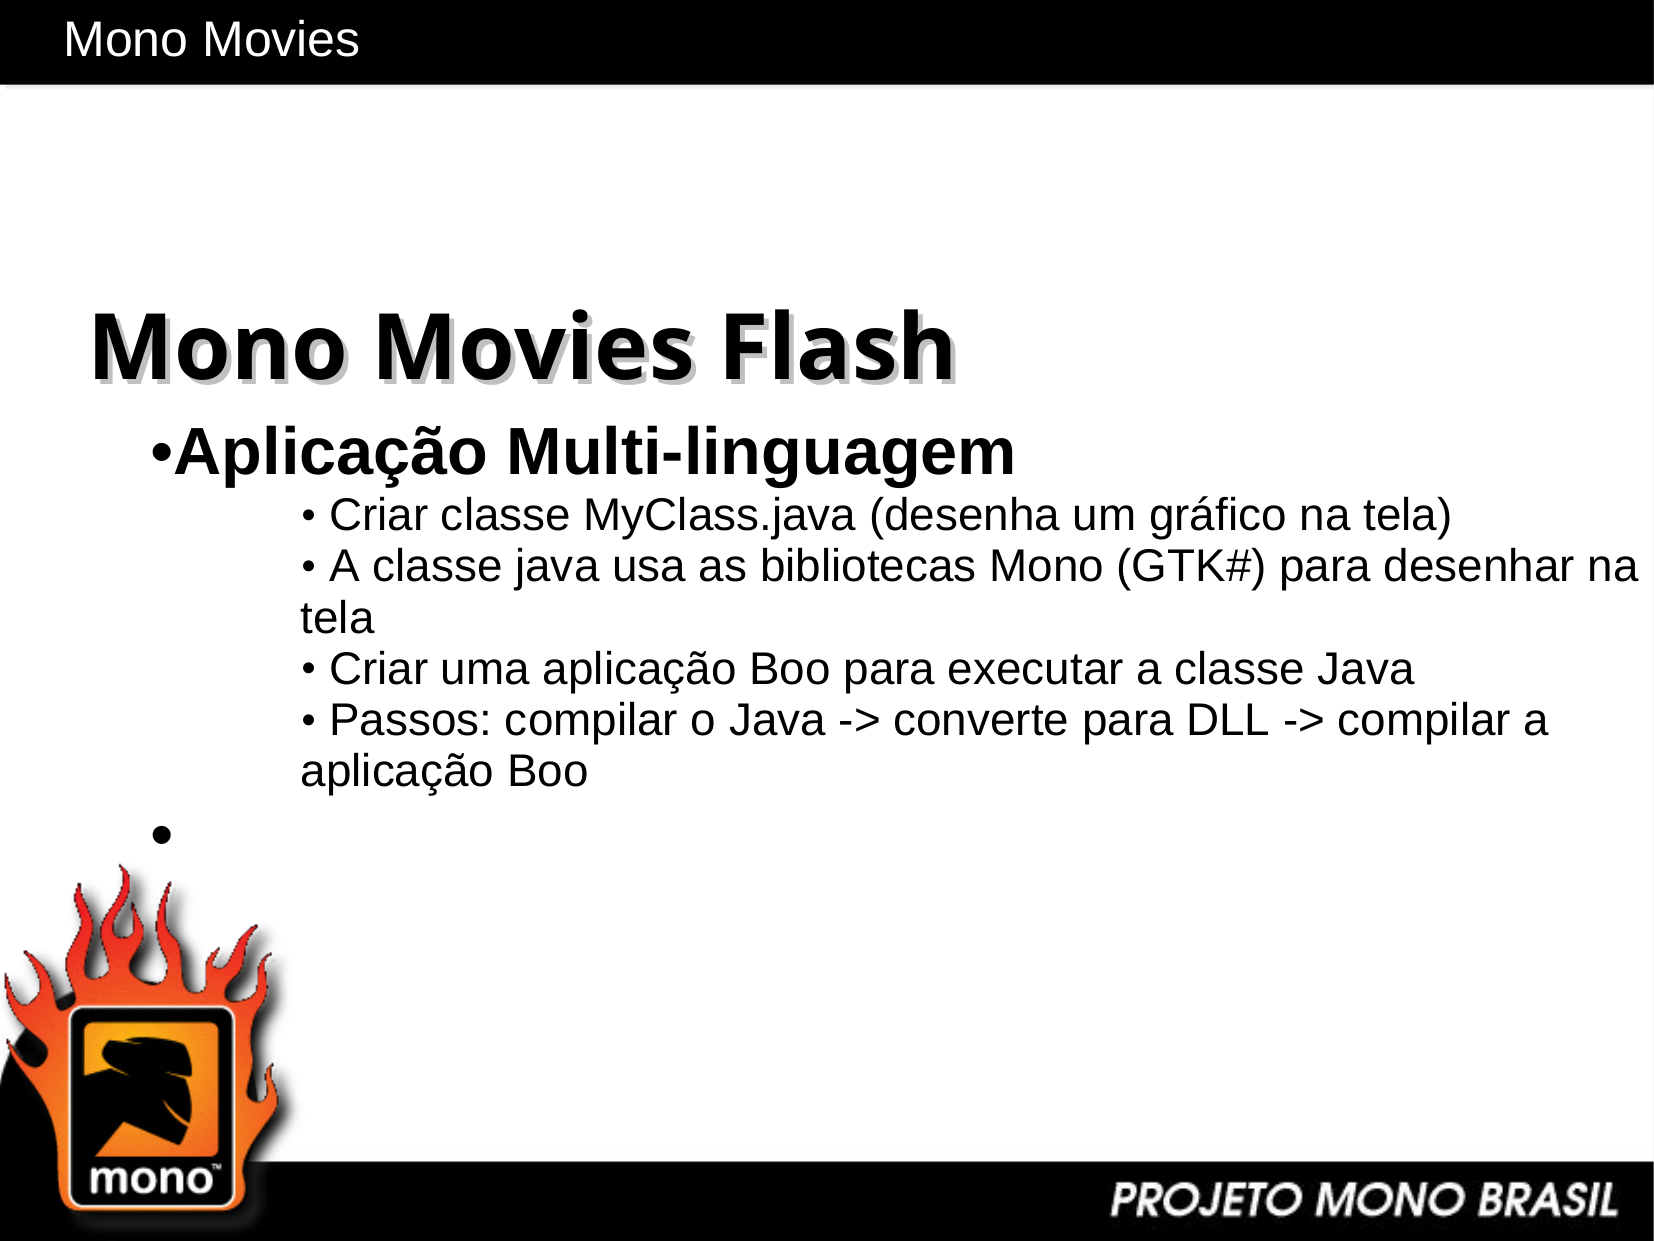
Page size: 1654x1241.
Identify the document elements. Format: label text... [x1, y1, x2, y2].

text_box Mono Movies [63, 15, 361, 68]
text_box Aplicação Multi-linguagem Criar classe MyClass.java (desenha um gráfico na tela) A classe java usa as bibliotecas Mono (GTK#) para desenhar na tela Criar uma aplicação Boo para executar a classe Java Passos: compilar o Java -> converte para DLL -> compilar a aplicação Boo [135, 406, 1654, 880]
text_box Mono Movies Flash [87, 280, 959, 407]
picture [0, 85, 1654, 1241]
picture [347, 880, 1654, 1241]
